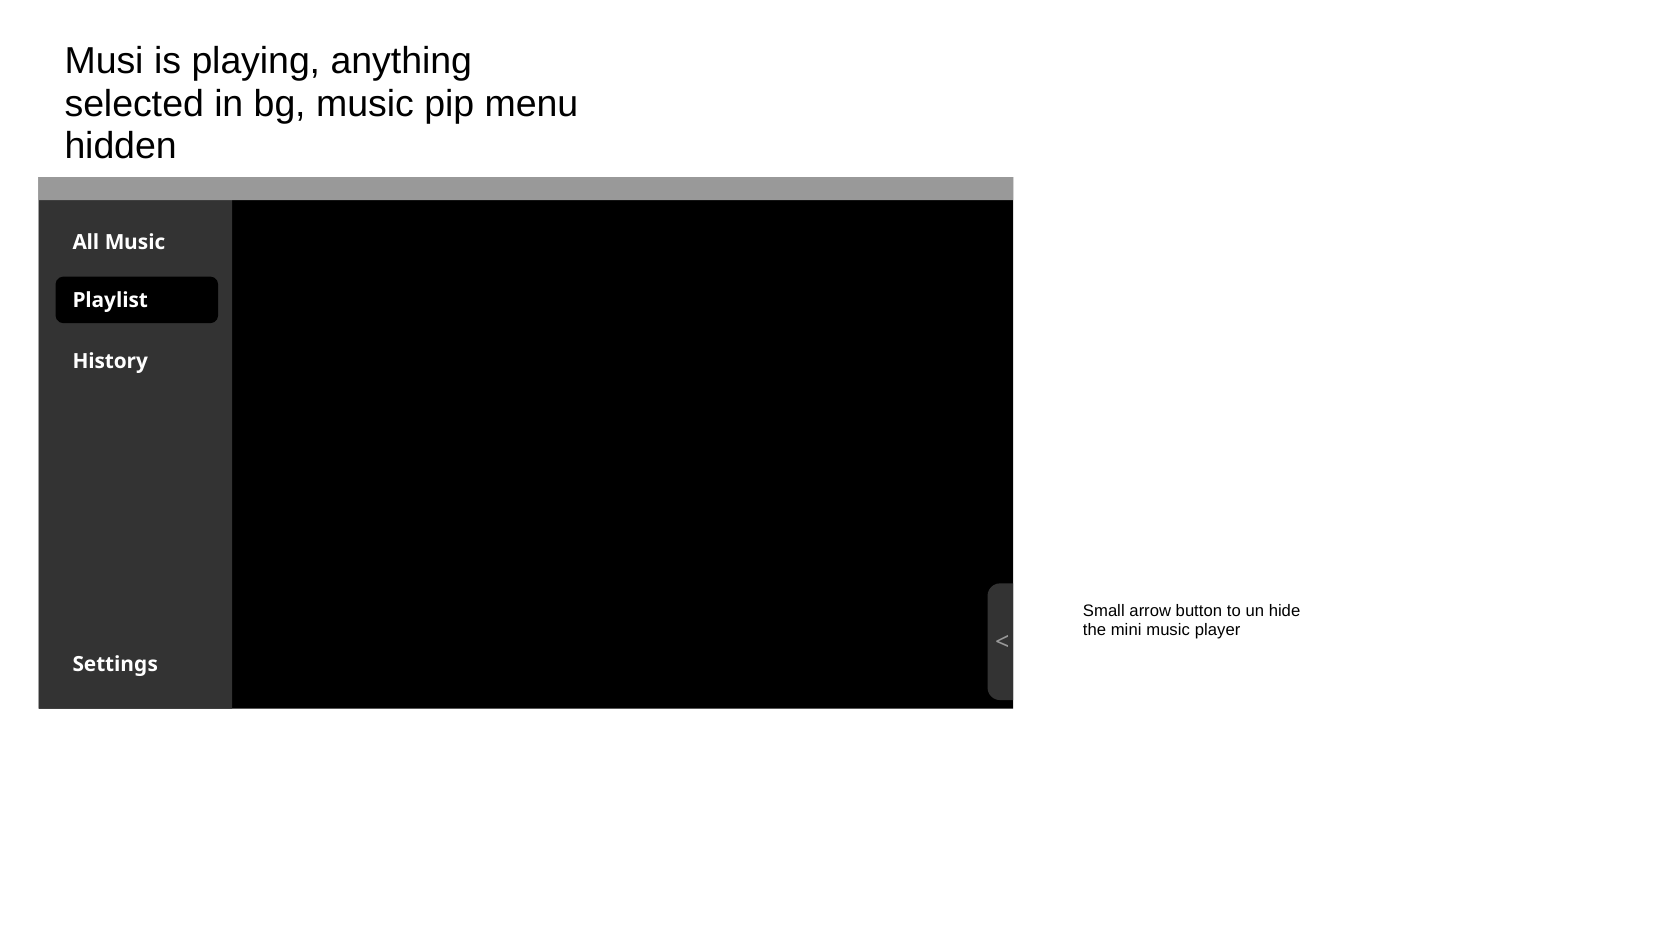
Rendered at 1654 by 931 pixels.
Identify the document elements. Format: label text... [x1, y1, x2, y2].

text_box Settings [55, 640, 219, 687]
text_box History [55, 336, 219, 384]
text_box Playlist [55, 276, 219, 324]
text_box < [990, 616, 1011, 668]
text_box Musi is playing, anything selected in bg, music pip menu hidden [49, 32, 631, 174]
text_box [38, 177, 1014, 709]
text_box All Music [55, 217, 219, 265]
text_box Small arrow button to un hide the mini music player [1068, 593, 1343, 705]
